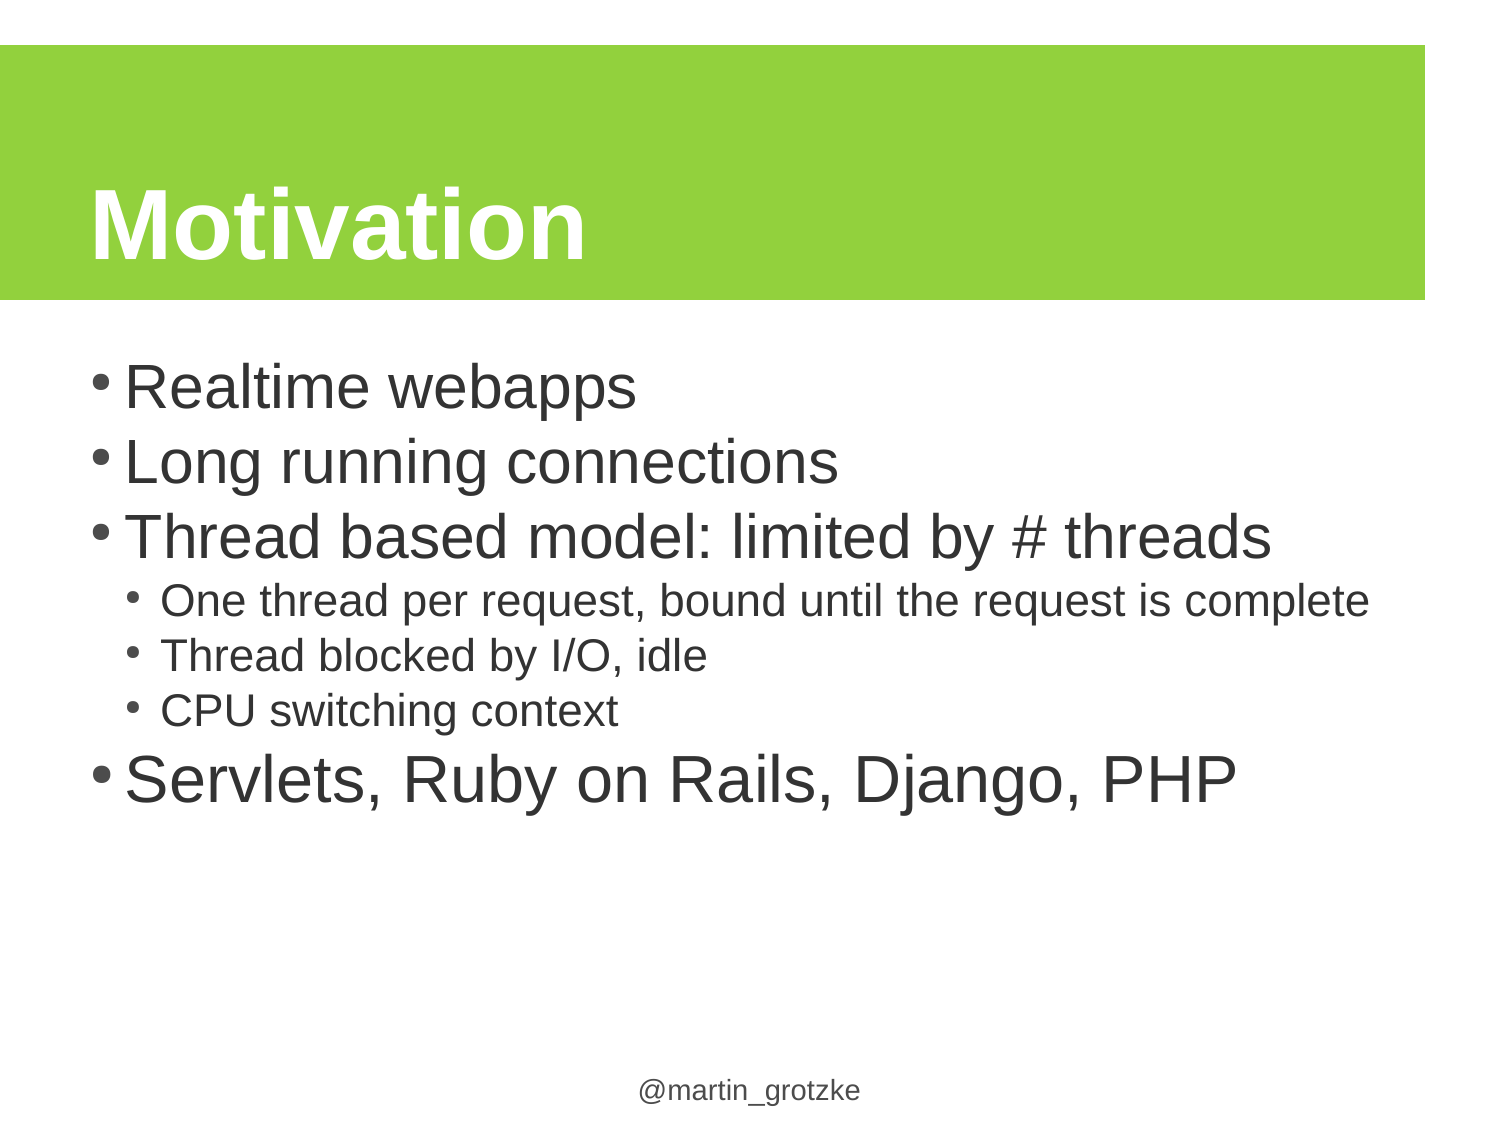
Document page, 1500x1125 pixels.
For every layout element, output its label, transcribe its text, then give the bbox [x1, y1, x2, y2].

text_box Realtime webapps Long running connections Thread based model: limited by # threads One thread per request, bound until the request is complete Thread blocked by I/O, idle CPU switching context Servlets, Ruby on Rails, Django, PHP [75, 331, 1425, 1090]
text_box Motivation [75, 45, 1425, 295]
